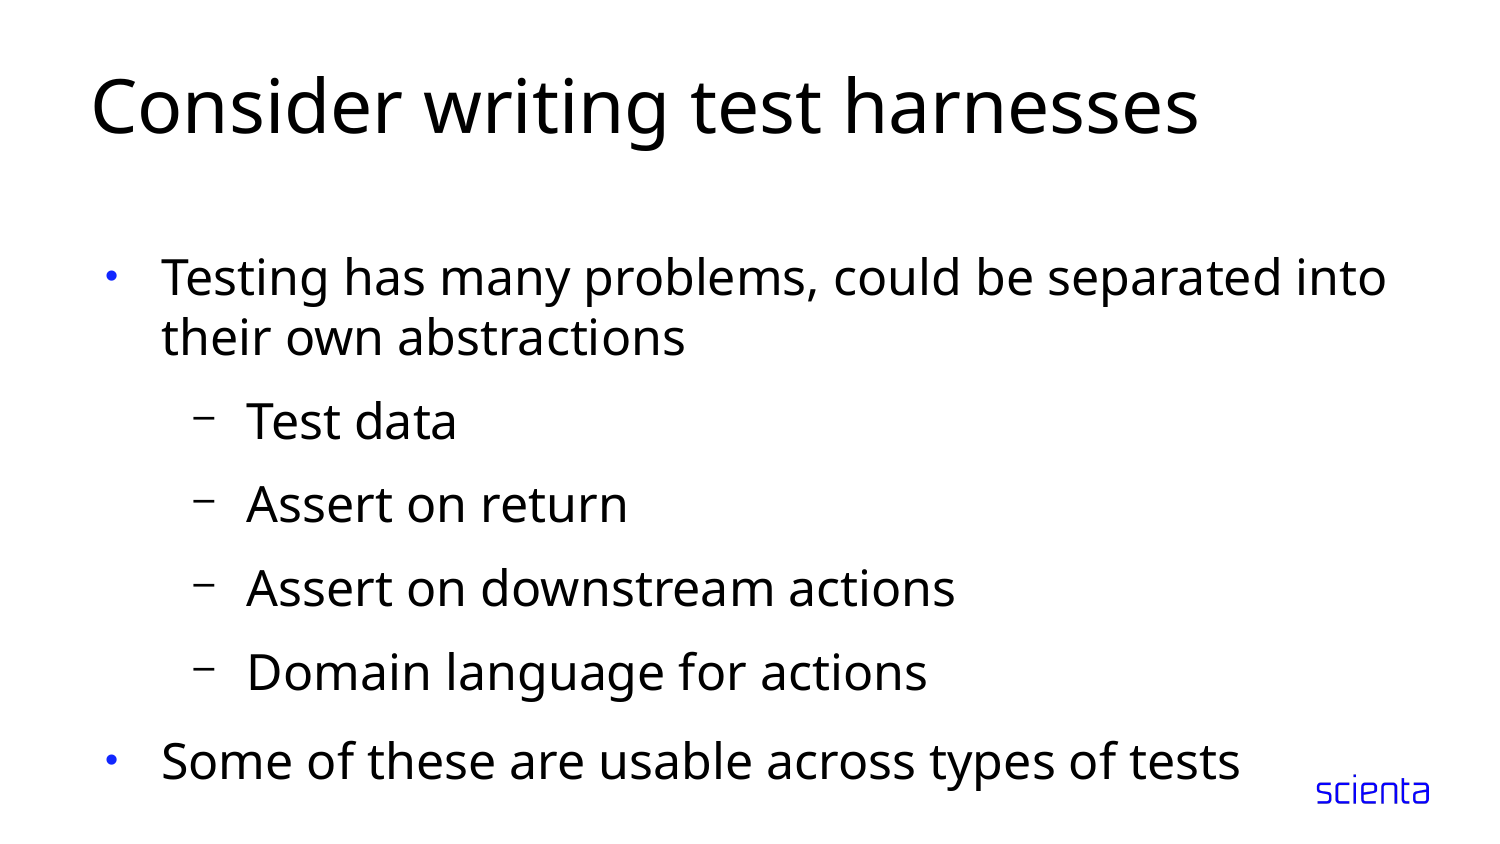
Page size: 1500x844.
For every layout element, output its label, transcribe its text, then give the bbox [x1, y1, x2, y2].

list Testing has many problems, could be separated into their own abstractions Test data Assert on return Assert on downstream actions Domain language for actions Some of these are usable across types of tests [90, 238, 1441, 796]
title Consider writing test harnesses [75, 33, 1425, 175]
picture [1313, 796, 1432, 806]
